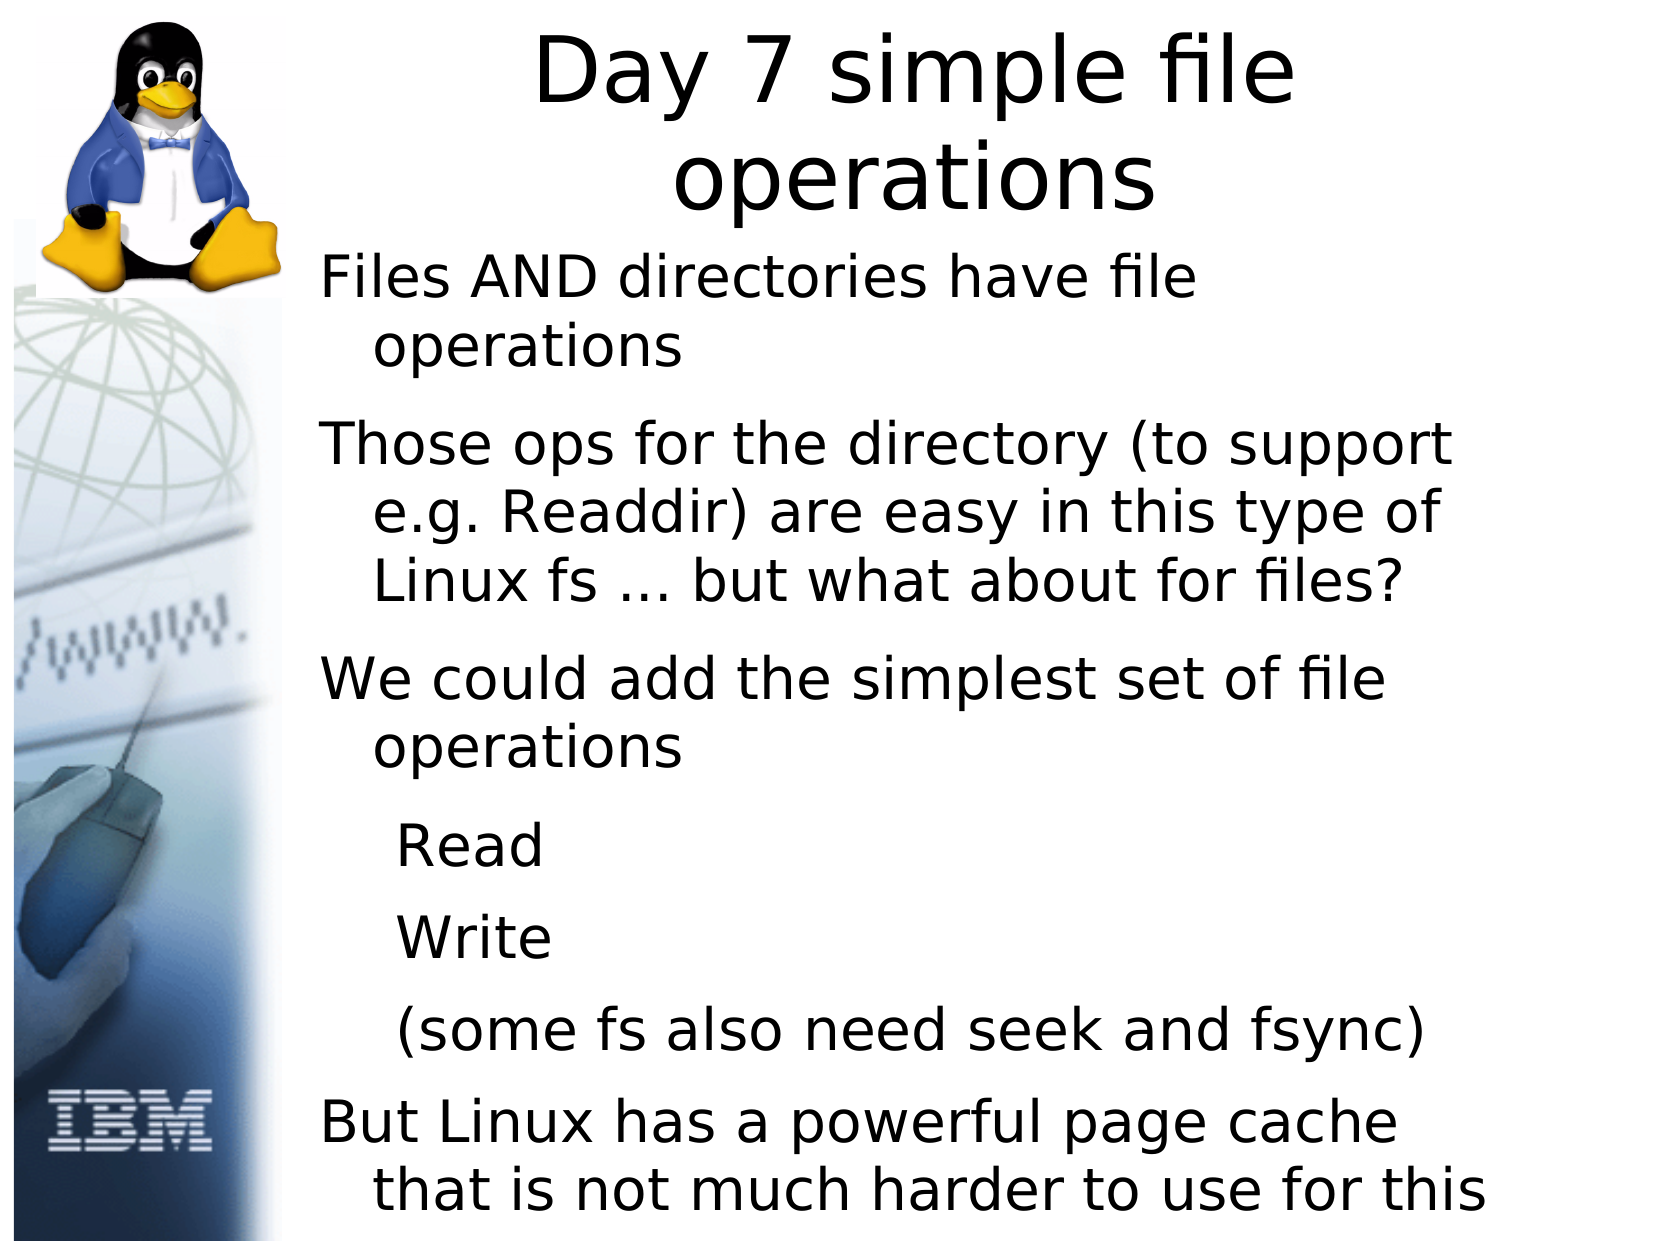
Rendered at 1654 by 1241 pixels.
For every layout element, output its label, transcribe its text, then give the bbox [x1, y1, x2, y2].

list Files AND directories have file operations Those ops for the directory (to support e.g. Readdir) are easy in this type of Linux fs ... but what about for files? We could add the simplest set of file operations Read Write (some fs also need seek and fsync) But Linux has a powerful page cache that is not much harder to use for this [301, 243, 1520, 1220]
title Day 7 simple file operations [301, 17, 1528, 231]
